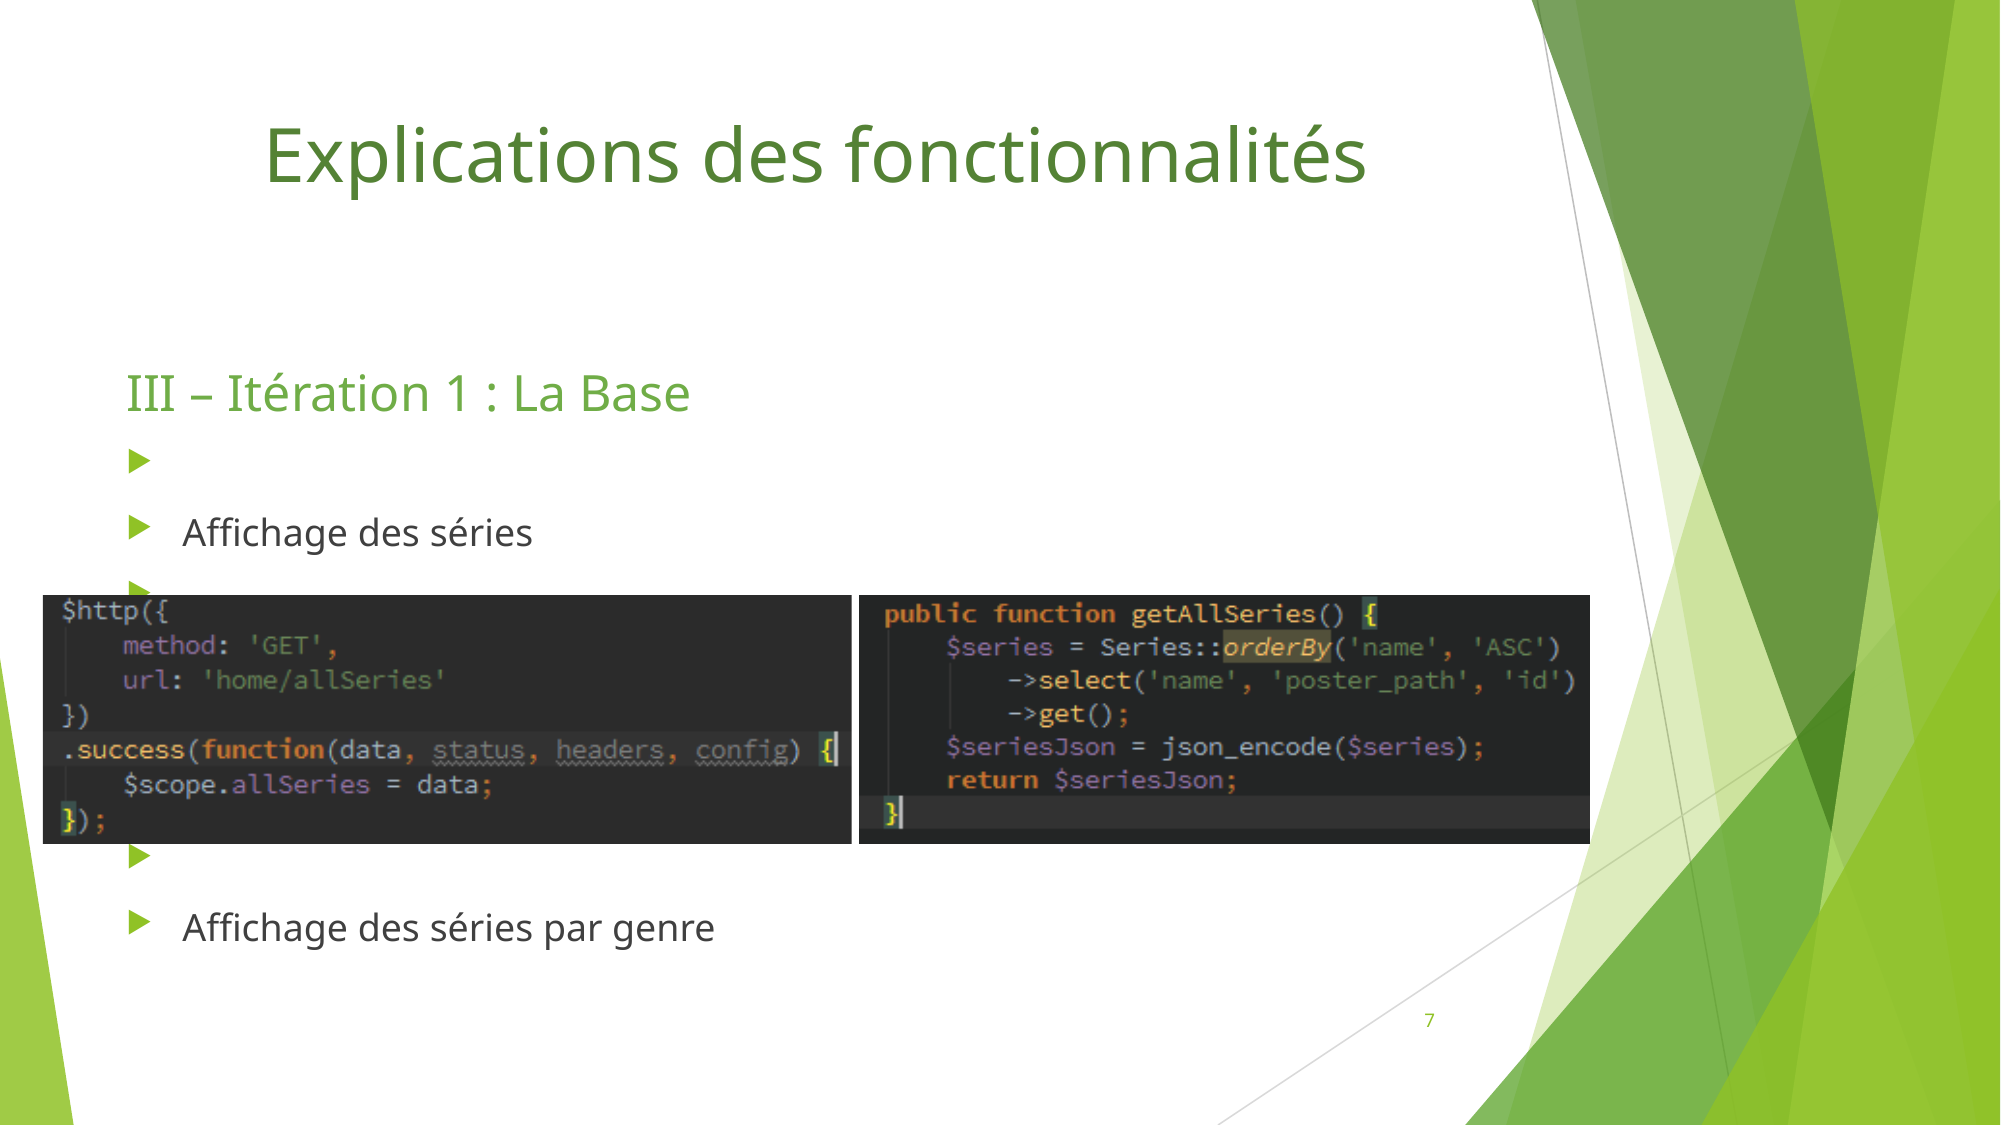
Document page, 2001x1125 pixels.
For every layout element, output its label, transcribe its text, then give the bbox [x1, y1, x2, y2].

picture [859, 595, 1590, 844]
picture [42, 595, 852, 844]
title Explications des fonctionnalités [111, 99, 1522, 317]
list III – Itération 1 : La Base Affichage des séries Affichage des séries par genre [111, 354, 1522, 992]
text_box [1409, 991, 1522, 1051]
